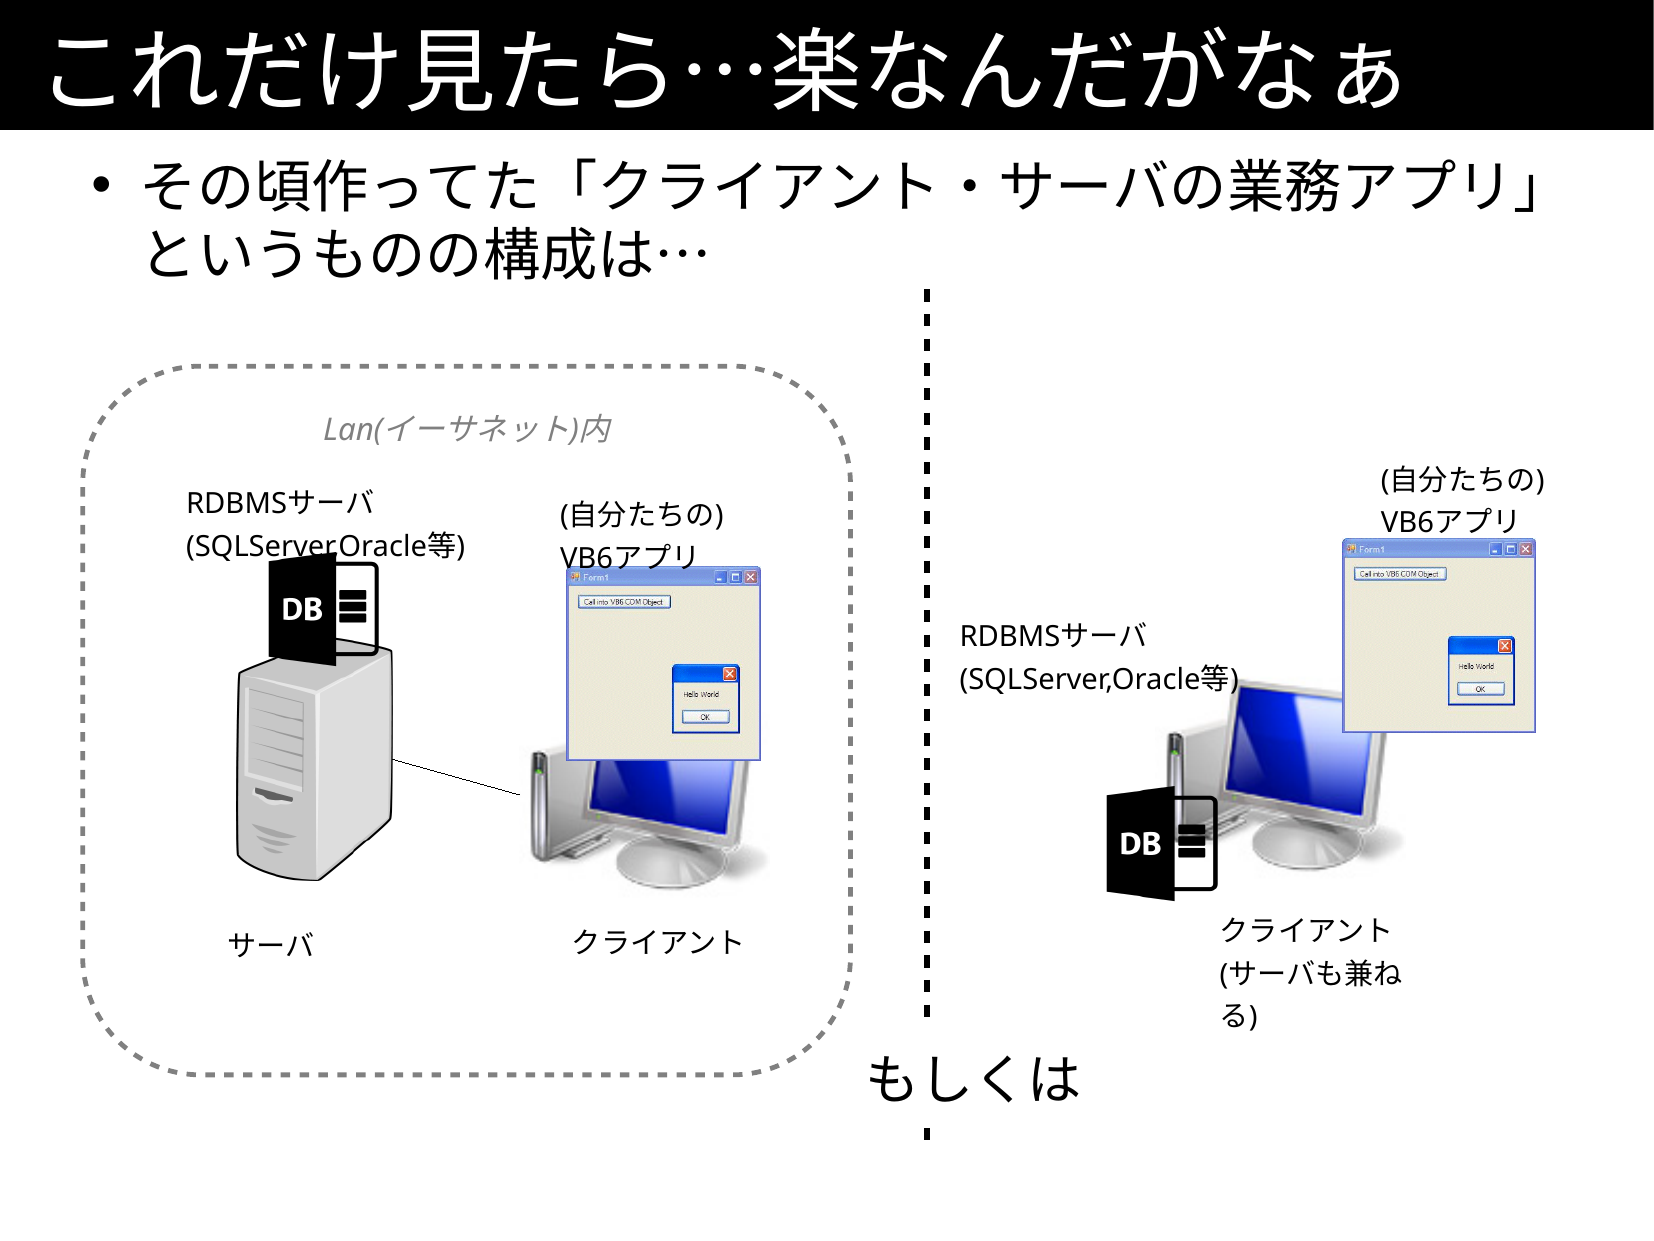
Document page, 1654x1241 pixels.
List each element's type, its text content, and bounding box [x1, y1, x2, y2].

text_box (自分たちの) VB6アプリ [545, 484, 804, 559]
text_box RDBMSサーバ (SQLServer,Oracle等) [171, 472, 526, 576]
picture [1096, 538, 1536, 910]
list その頃作ってた「クライアント・サーバの業務アプリ」というものの構成は… [76, 141, 1589, 296]
title これだけ見たら…楽なんだがなぁ [22, 2, 1653, 133]
text_box サーバ [212, 915, 426, 960]
text_box クライアント [557, 912, 770, 957]
text_box RDBMSサーバ (SQLServer,Oracle等) [944, 605, 1300, 709]
text_box (自分たちの) VB6アプリ [1366, 448, 1625, 523]
text_box クライアント (サーバも兼ねる) [1204, 900, 1453, 1016]
text_box もしくは [850, 1029, 1109, 1099]
text_box Lan(イーサネット)内 [82, 366, 851, 1075]
